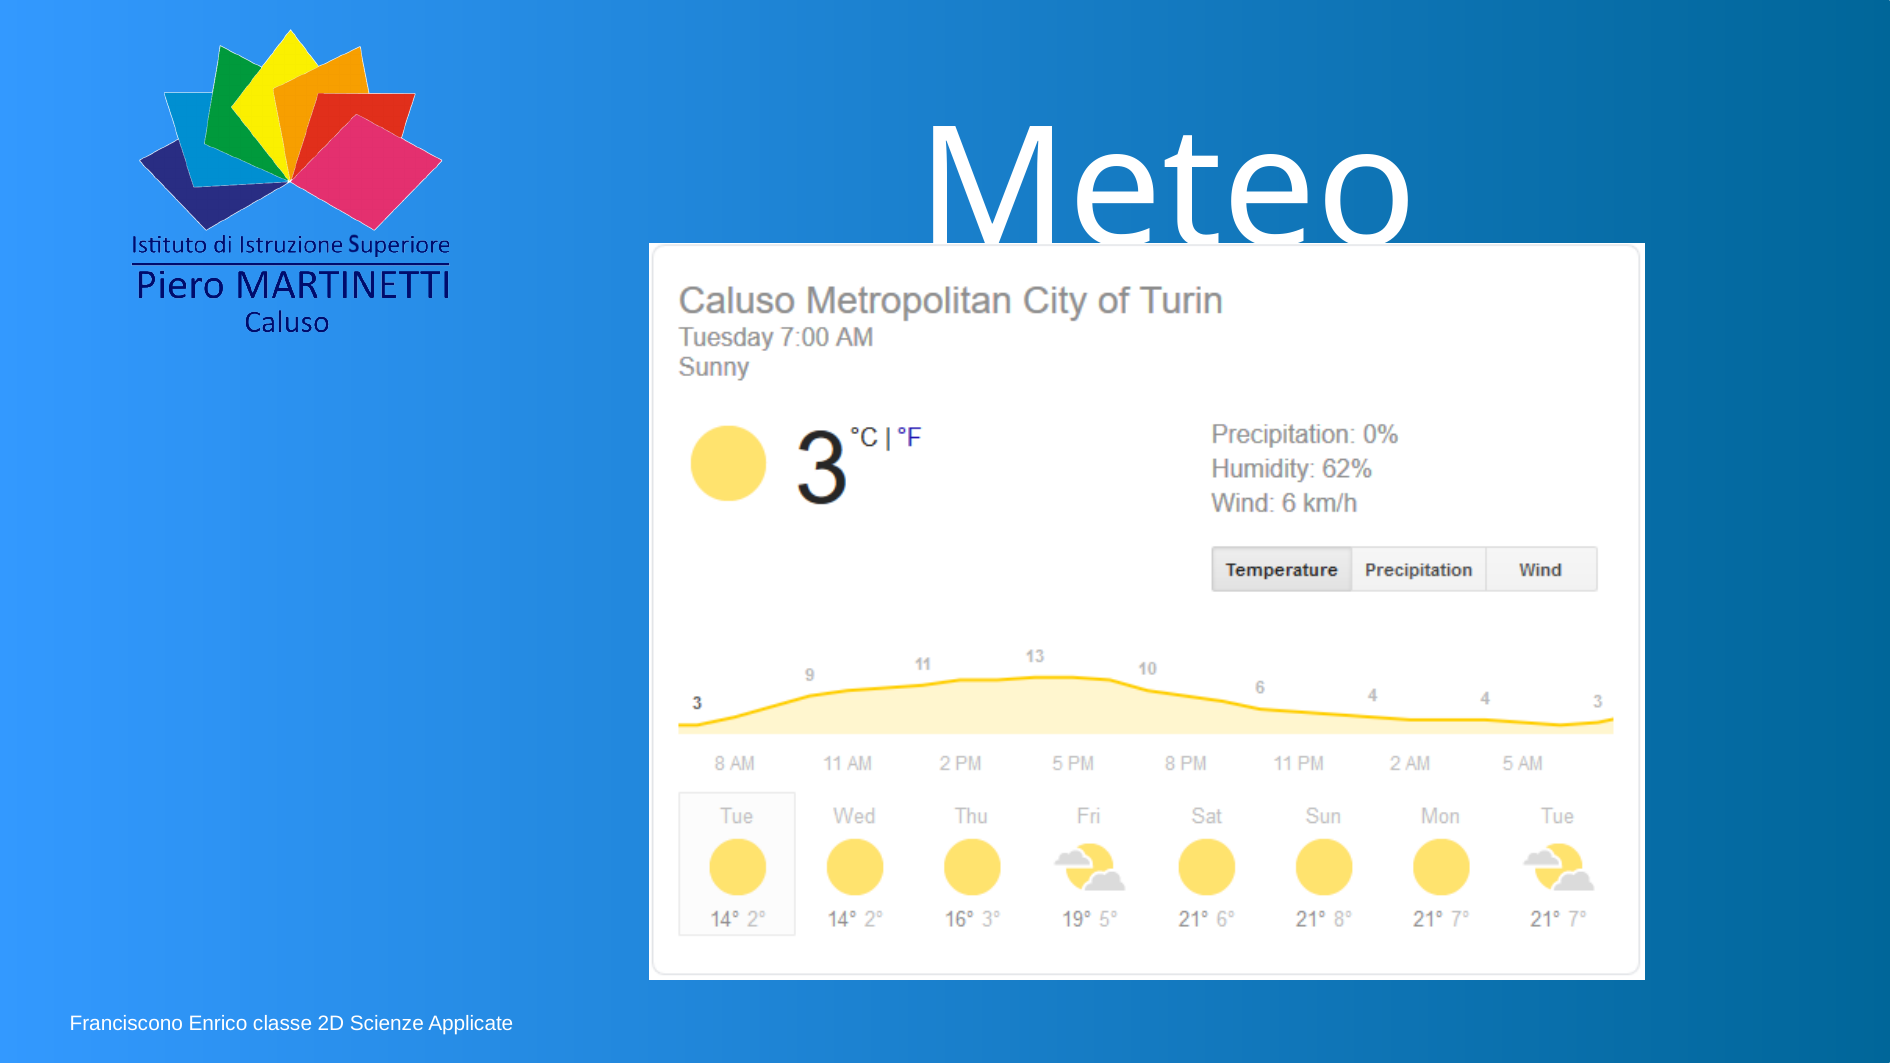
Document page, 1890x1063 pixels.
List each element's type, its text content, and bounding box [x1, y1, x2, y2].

picture [0, 23, 591, 355]
picture [649, 243, 1645, 980]
text_box Meteo [591, 59, 1760, 268]
text_box Franciscono Enrico classe 2D Scienze Applicate [54, 1004, 628, 1063]
